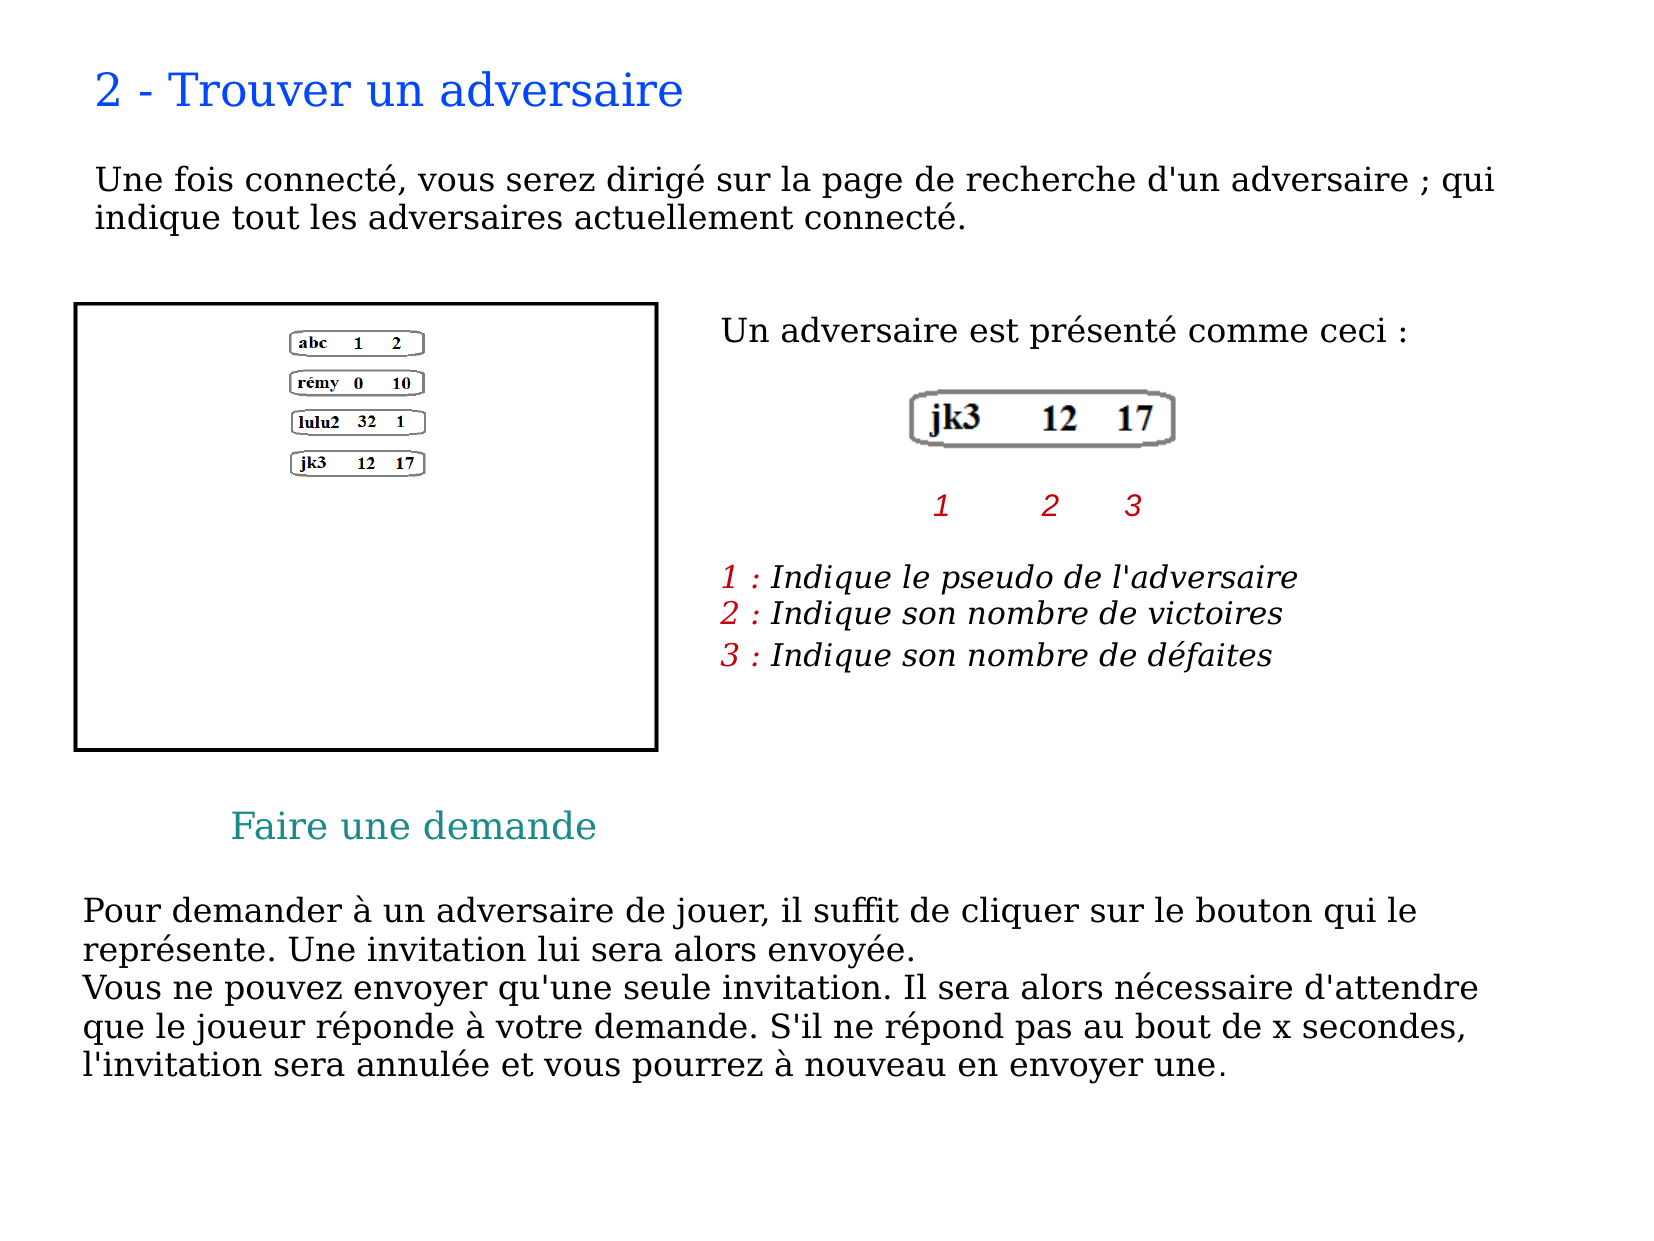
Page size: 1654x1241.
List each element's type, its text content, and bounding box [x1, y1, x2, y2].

text_box 1 2 3 [921, 484, 1182, 528]
picture [897, 377, 1190, 461]
text_box 1 : Indique le pseudo de l'adversaire 2 : Indique son nombre de victoires 3 : Indique son nombre de défaites [708, 555, 1512, 679]
text_box Faire une demande Pour demander à un adversaire de jouer, il suffit de cliquer sur le bouton qui le représente. Une invitation lui sera alors envoyée. Vous ne pouvez envoyer qu'une seule invitation. Il sera alors nécessaire d'attendre que le joueur réponde à votre demande. S'il ne répond pas au bout de x secondes, l'invitation sera annulée et vous pourrez à nouveau en envoyer une. [70, 800, 1560, 1120]
text_box Un adversaire est présenté comme ceci : [708, 307, 1441, 355]
text_box 2 - Trouver un adversaire Une fois connecté, vous serez dirigé sur la page de recherche d'un adversaire ; qui indique tout les adversaires actuellement connecté. [82, 59, 1595, 242]
picture [70, 295, 662, 756]
